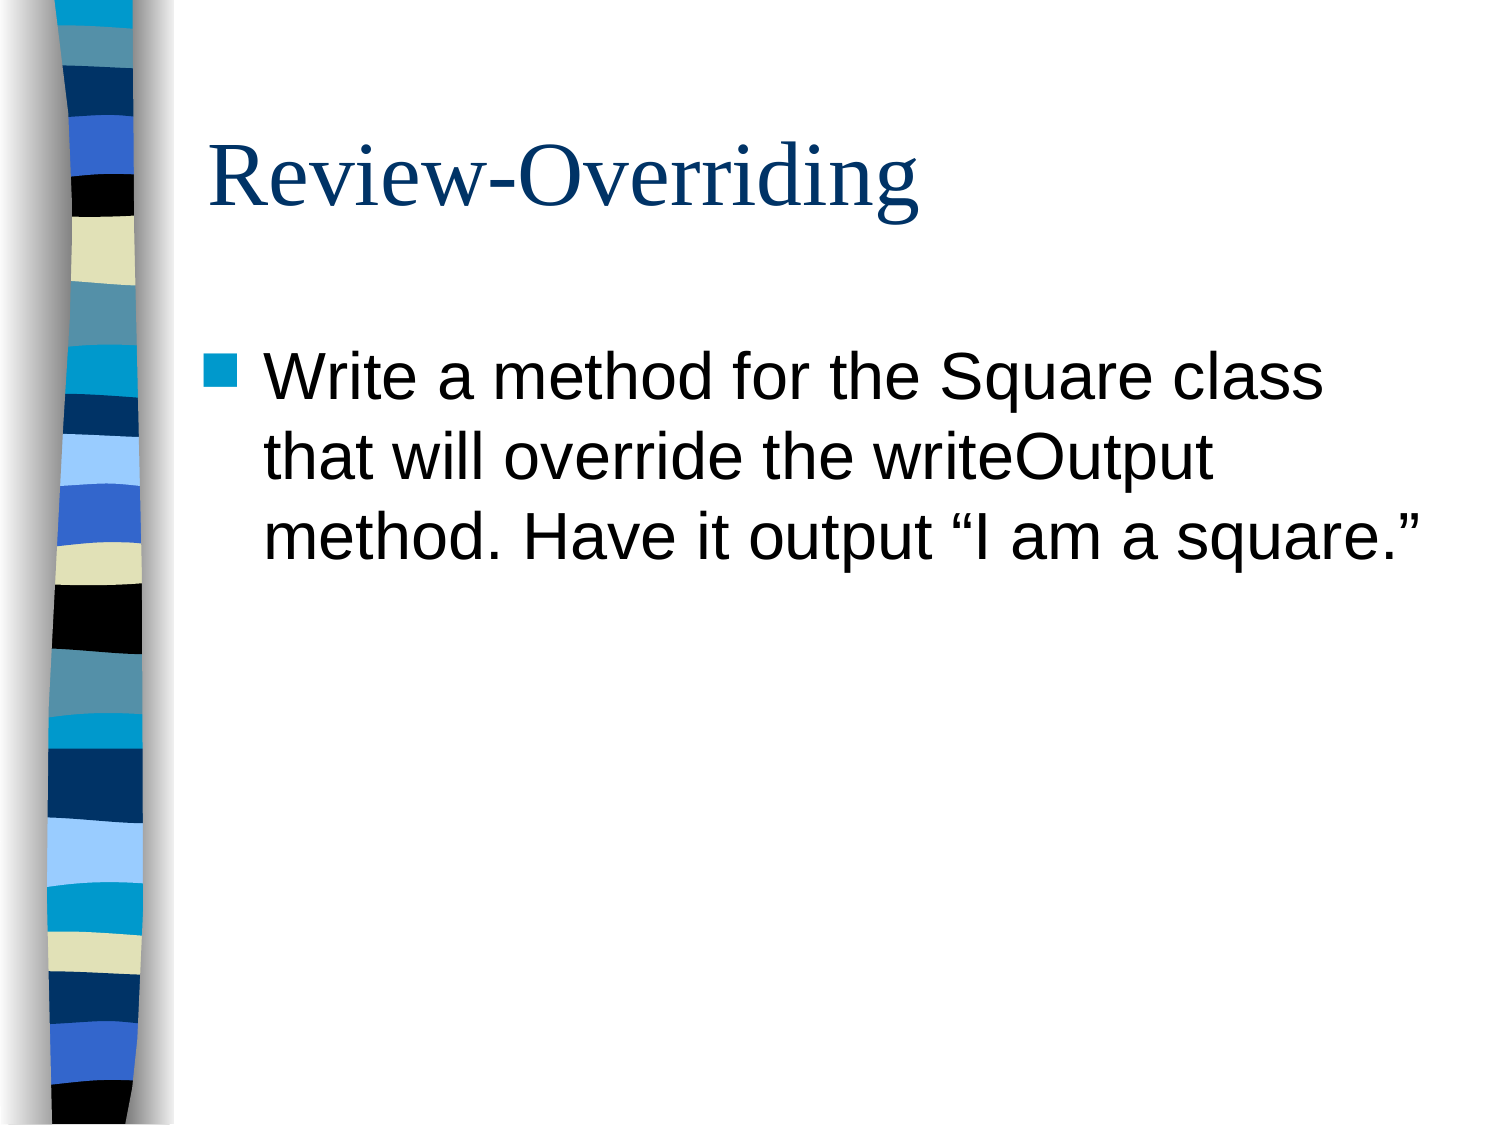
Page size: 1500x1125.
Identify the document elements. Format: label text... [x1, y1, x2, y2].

title Review-Overriding [192, 74, 1468, 263]
list Write a method for the Square class that will override the writeOutput method. Have it output “I am a square.” [192, 324, 1468, 1000]
